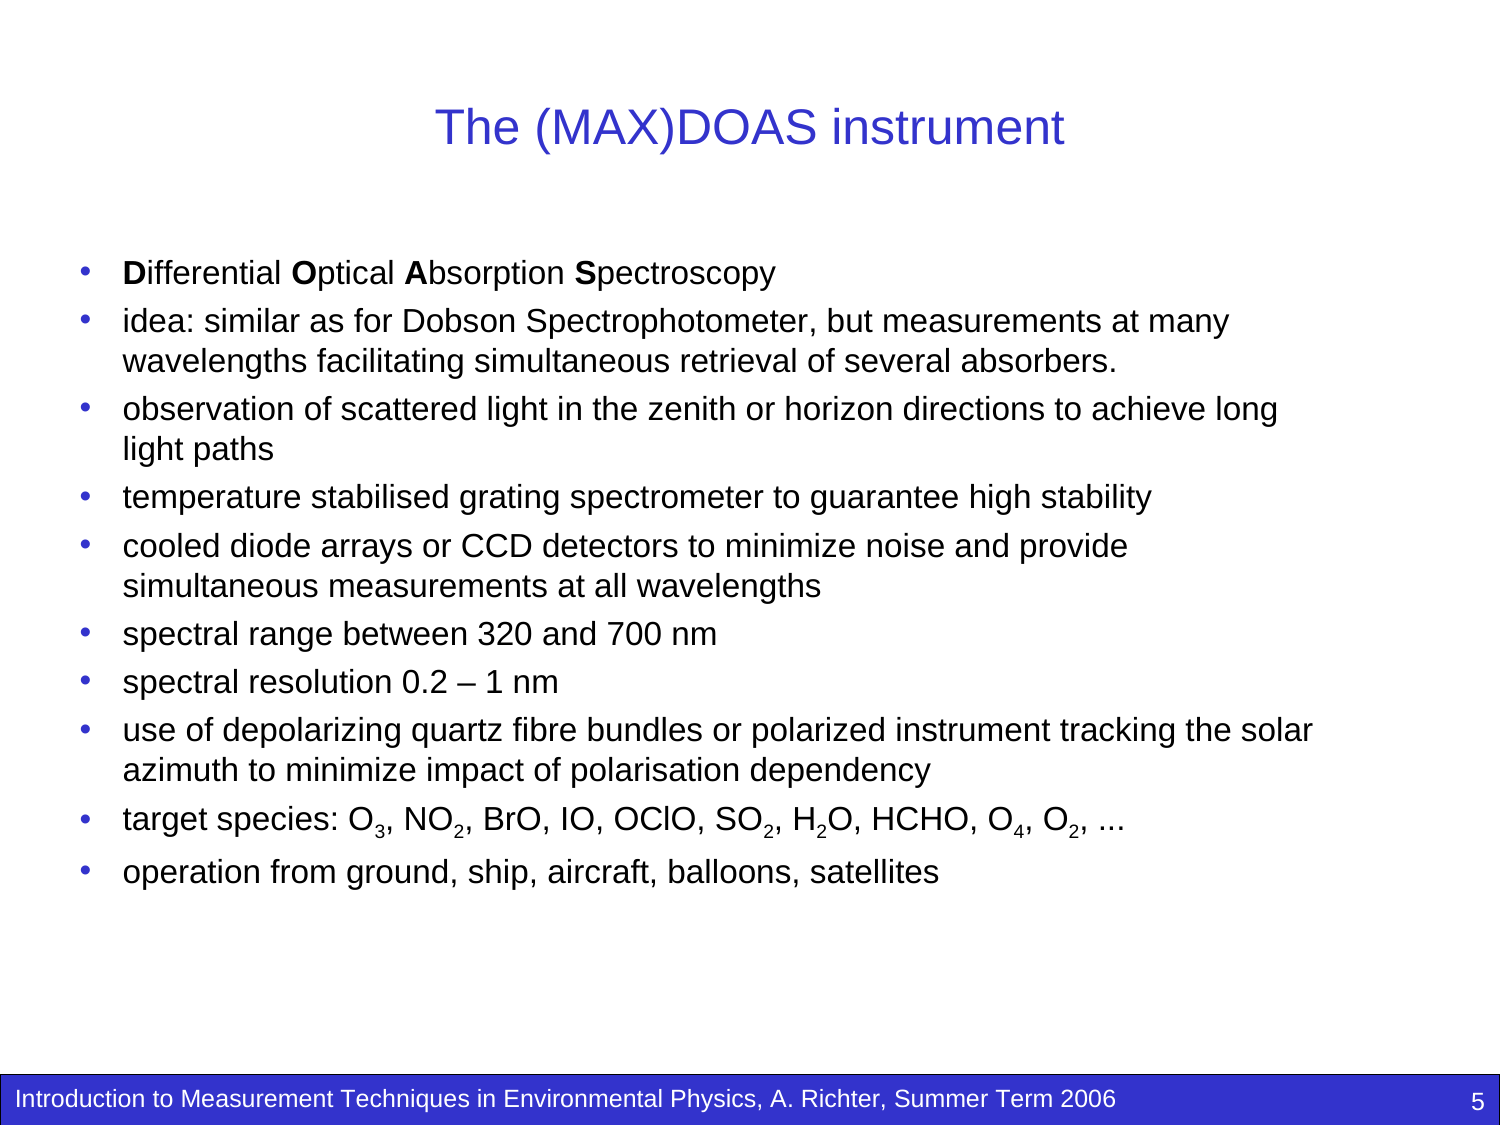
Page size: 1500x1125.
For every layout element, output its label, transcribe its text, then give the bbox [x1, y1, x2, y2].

text_box Differential Optical Absorption Spectroscopy idea: similar as for Dobson Spectrophotometer, but measurements at many wavelengths facilitating simultaneous retrieval of several absorbers. observation of scattered light in the zenith or horizon directions to achieve long light paths temperature stabilised grating spectrometer to guarantee high stability cooled diode arrays or CCD detectors to minimize noise and provide simultaneous measurements at all wavelengths spectral range between 320 and 700 nm spectral resolution 0.2 – 1 nm use of depolarizing quartz fibre bundles or polarized instrument tracking the solar azimuth to minimize impact of polarisation dependency target species: O3, NO2, BrO, IO, OClO, SO2, H2O, HCHO, O4, O2, ... operation from ground, ship, aircraft, balloons, satellites [64, 243, 1341, 899]
text_box The (MAX)DOAS instrument [0, 87, 1500, 163]
